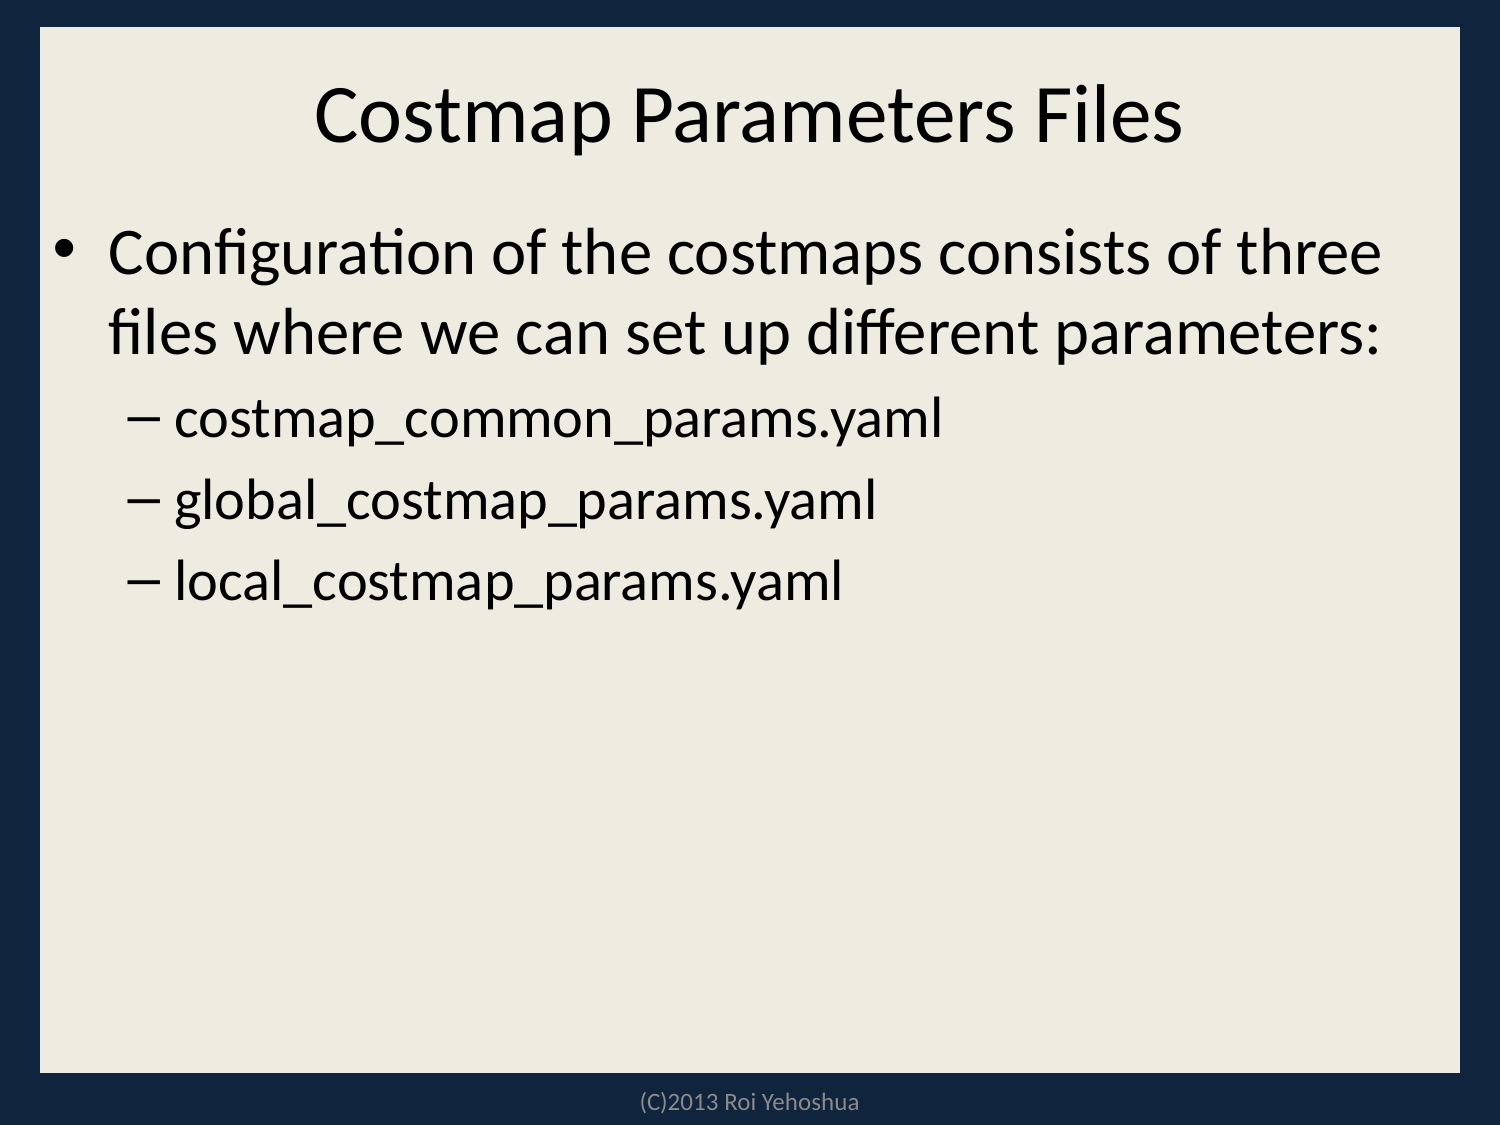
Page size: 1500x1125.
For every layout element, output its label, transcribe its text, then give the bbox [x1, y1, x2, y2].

footer (C)2013 Roi Yehoshua [512, 1074, 988, 1125]
list Configuration of the costmaps consists of three files where we can set up different parameters: costmap_common_params.yaml global_costmap_params.yaml local_costmap_params.yaml [37, 200, 1463, 1080]
title Costmap Parameters Files [37, 31, 1463, 188]
